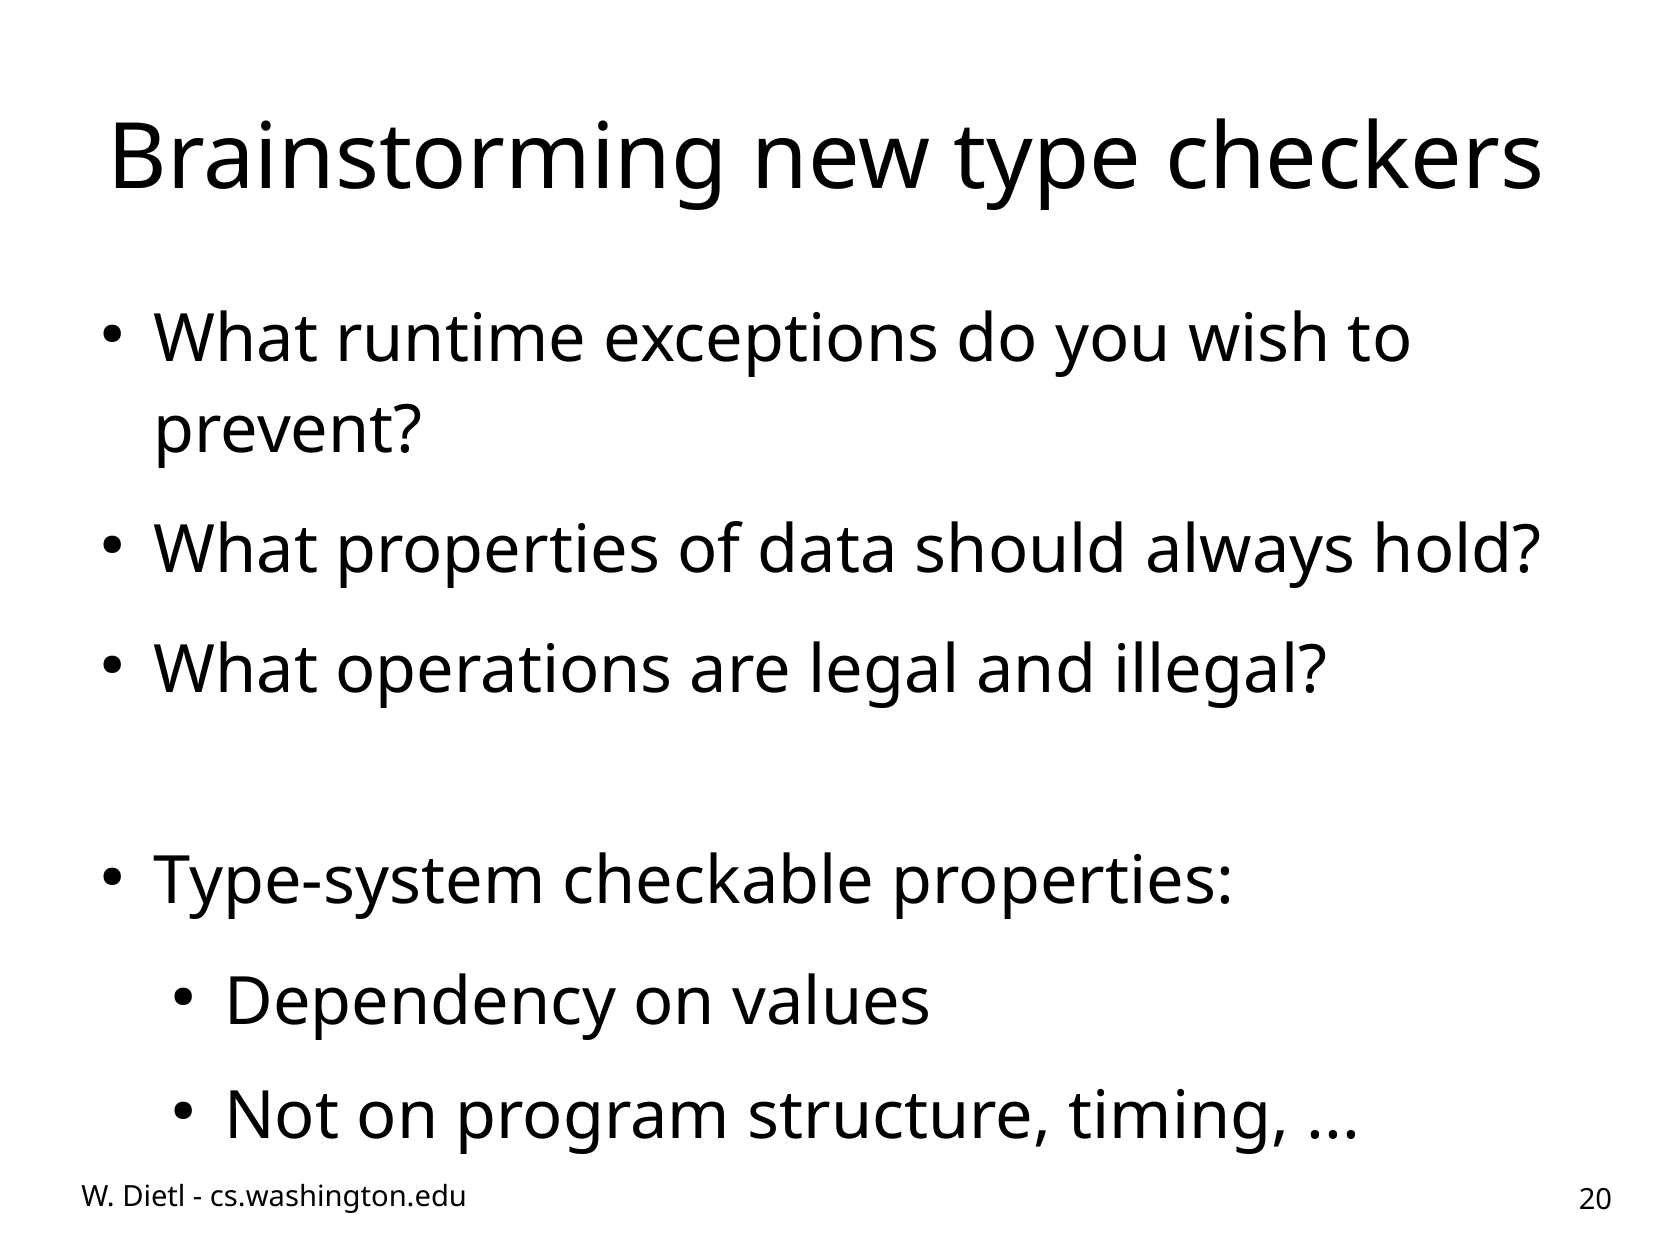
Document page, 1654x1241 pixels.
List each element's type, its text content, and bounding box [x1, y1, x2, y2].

title Brainstorming new type checkers [82, 49, 1571, 257]
list What runtime exceptions do you wish to prevent? What properties of data should always hold? What operations are legal and illegal? Type-system checkable properties: Dependency on values Not on program structure, timing, ... [82, 290, 1571, 1109]
